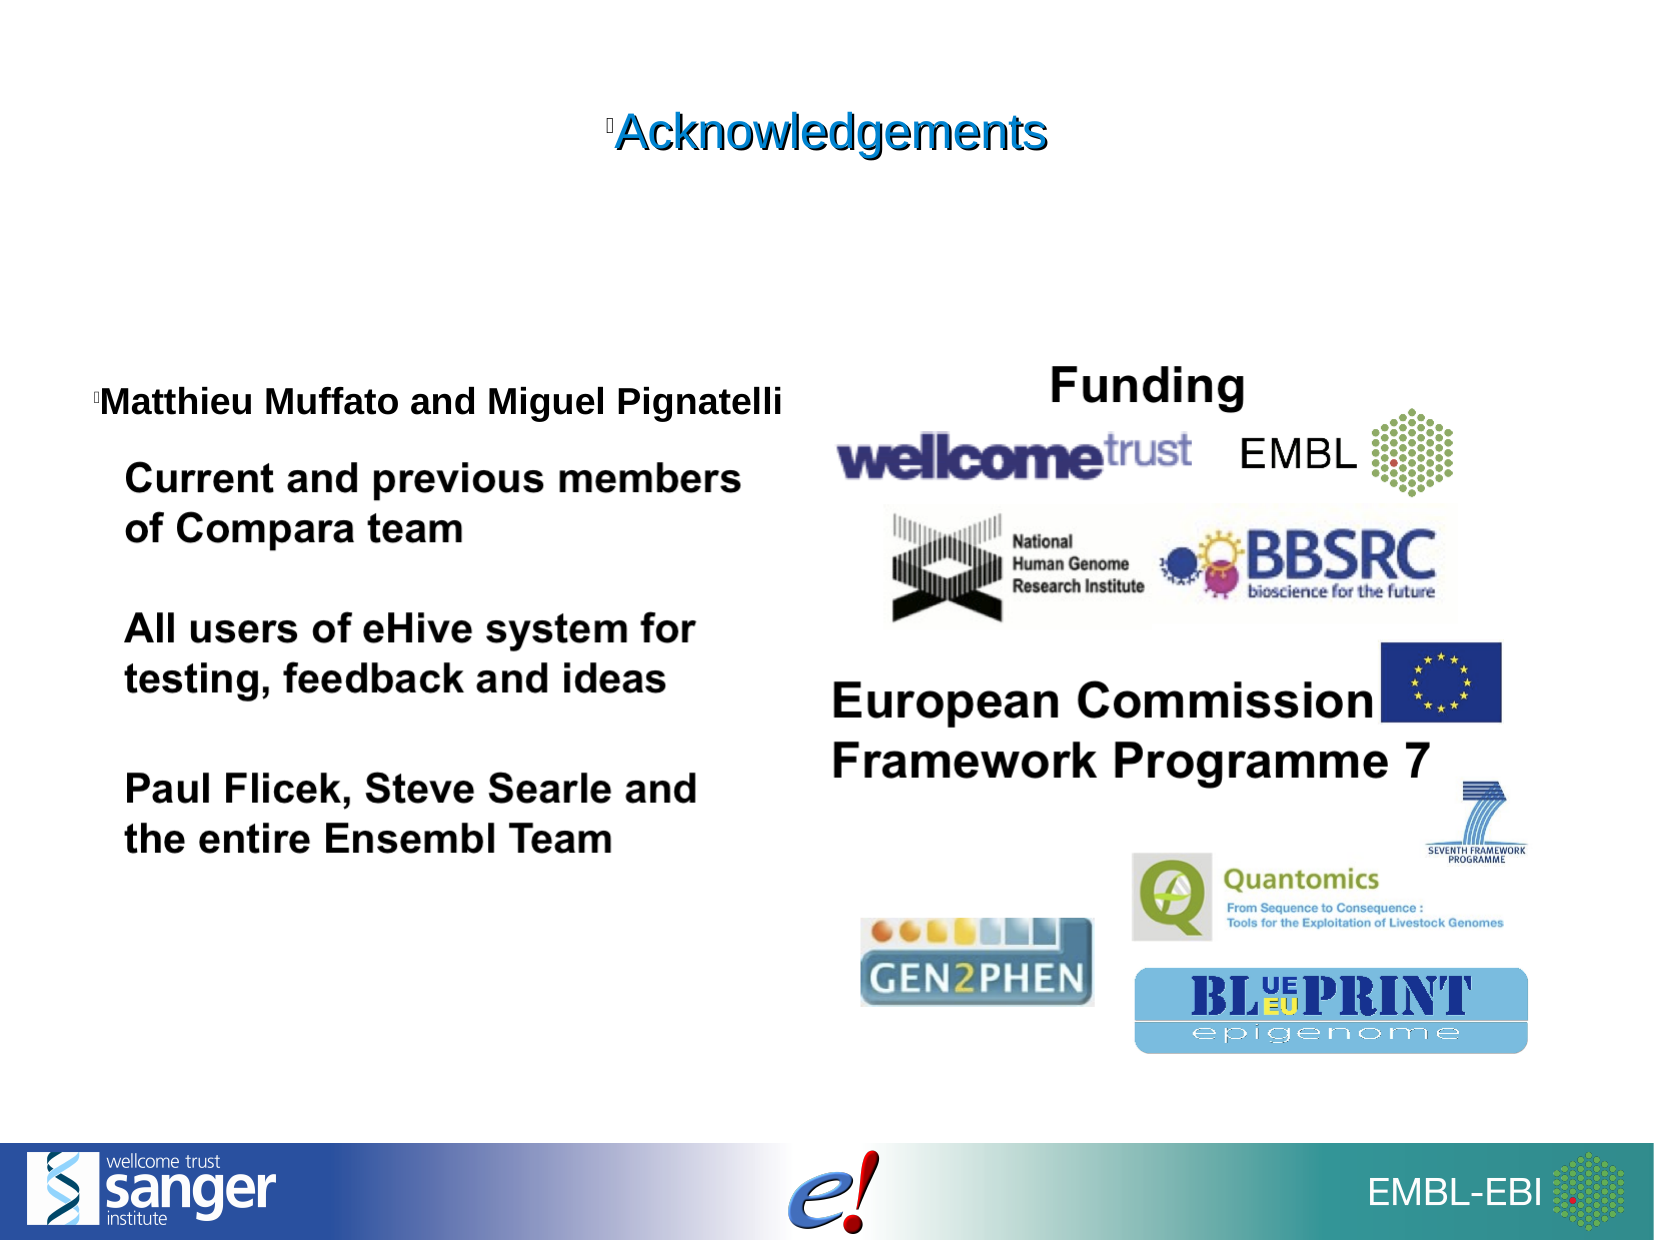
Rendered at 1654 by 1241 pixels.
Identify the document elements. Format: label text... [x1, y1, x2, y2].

picture [0, 1143, 1654, 1240]
picture [112, 354, 1536, 1063]
text_box Matthieu Muffato and Miguel Pignatelli [93, 376, 891, 466]
text_box Acknowledgements [82, 49, 1571, 207]
